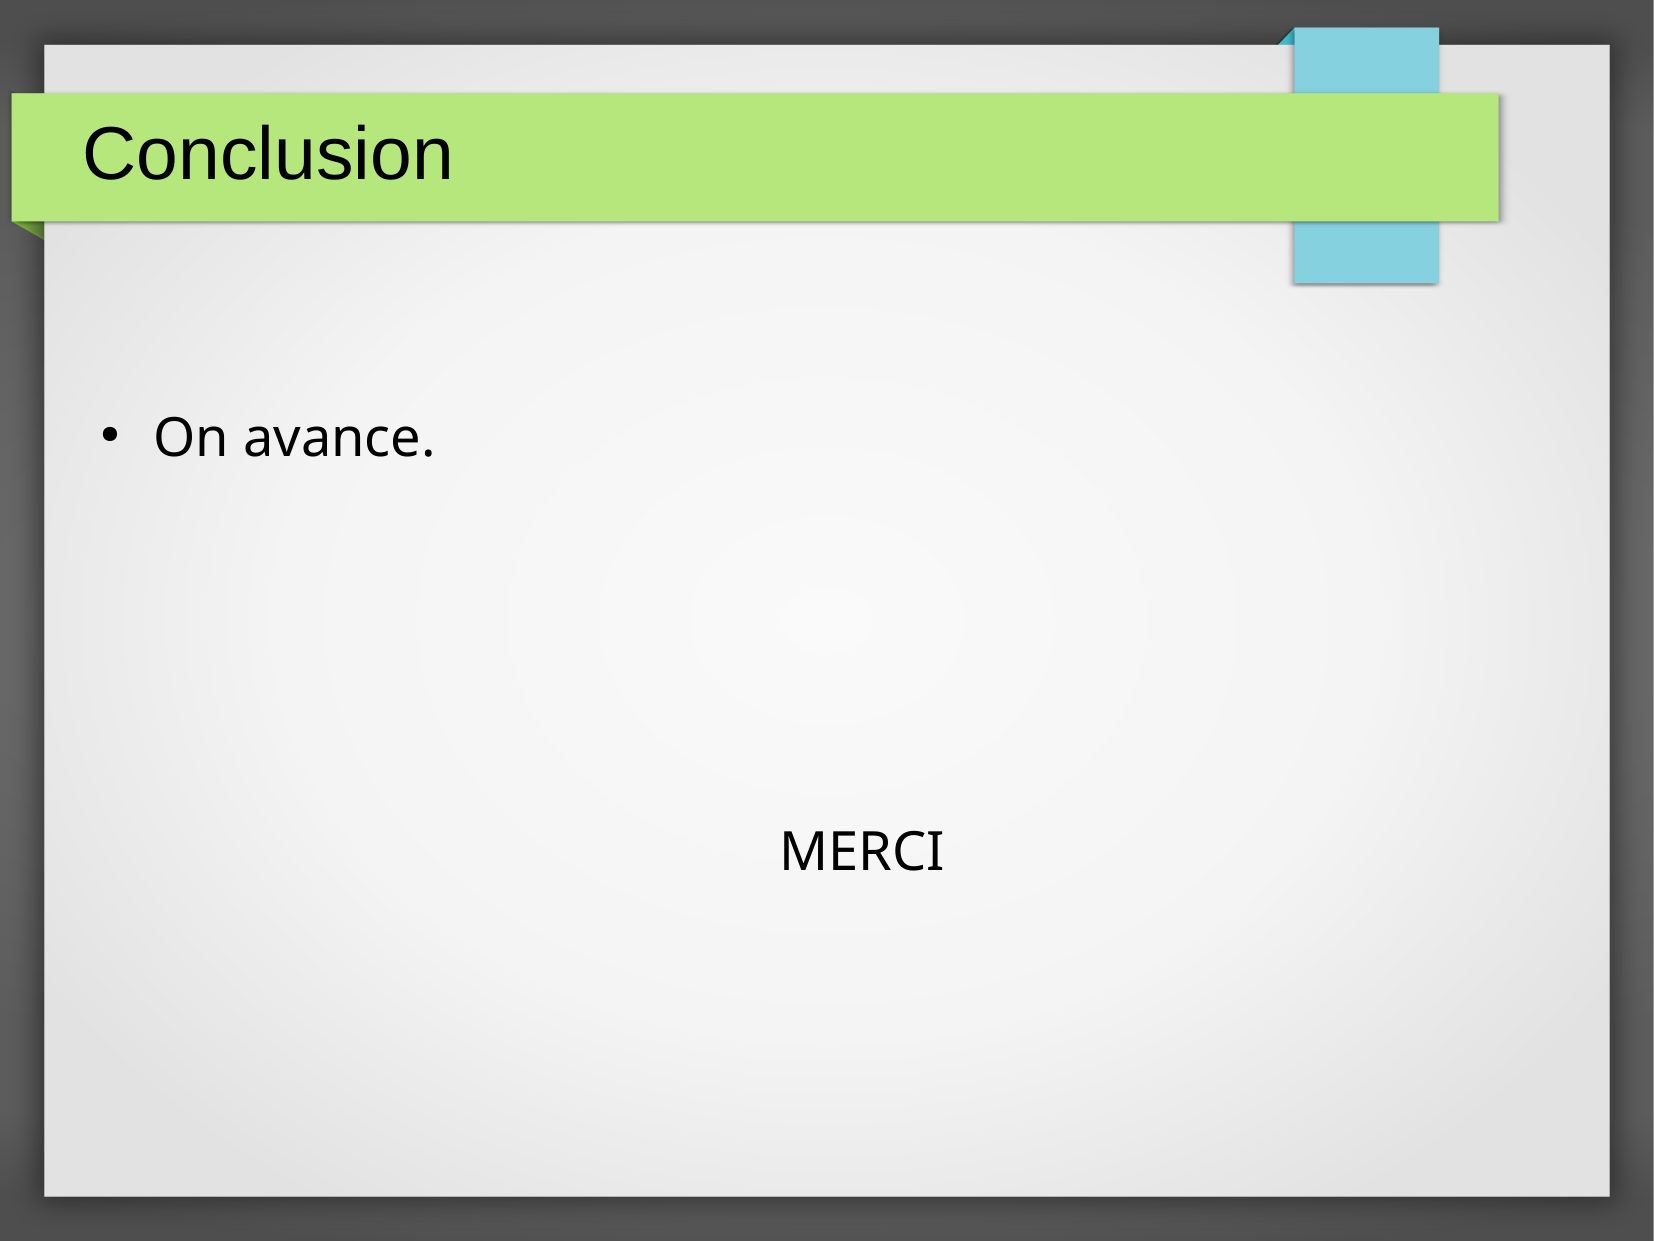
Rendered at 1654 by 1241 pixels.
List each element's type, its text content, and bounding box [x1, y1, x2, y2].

picture [0, 0, 1654, 1241]
title Conclusion [82, 94, 1264, 213]
list On avance. MERCI [82, 295, 1571, 1015]
